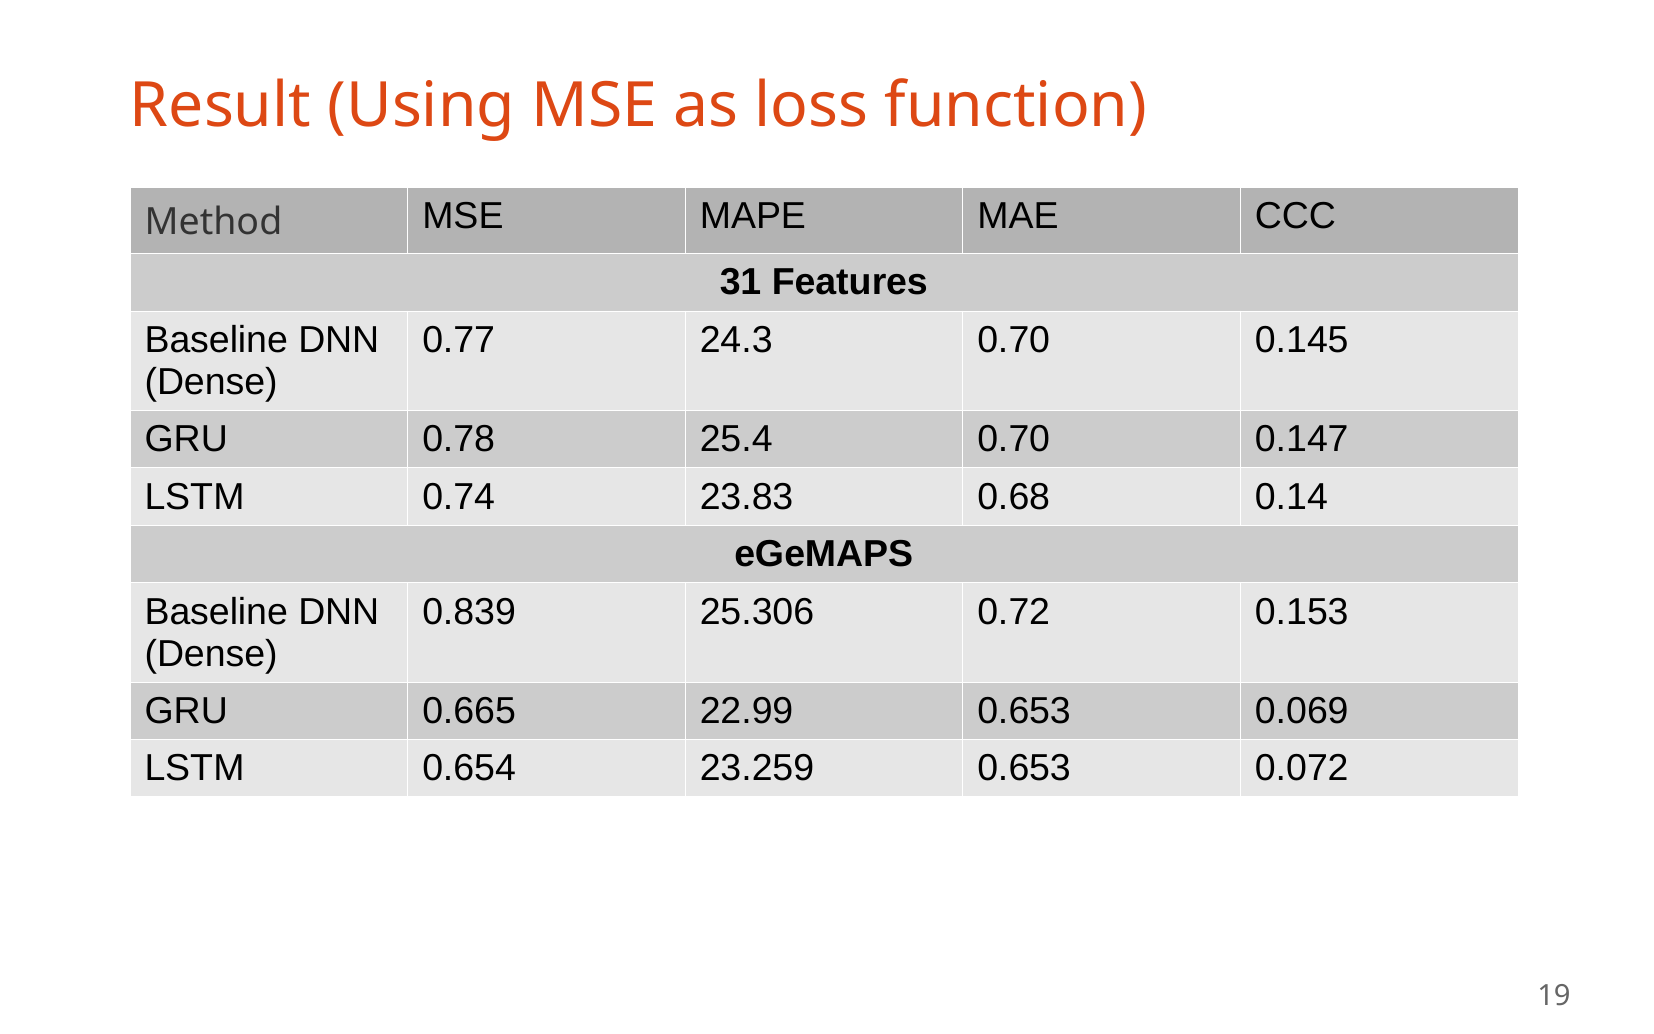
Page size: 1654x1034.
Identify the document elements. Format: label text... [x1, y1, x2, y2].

table_cell 23.83 [686, 468, 962, 525]
table_cell LSTM [131, 468, 407, 525]
table_cell GRU [131, 411, 407, 467]
table_cell 0.653 [963, 683, 1240, 739]
table_cell 23.259 [686, 740, 962, 796]
table_cell 0.069 [1241, 683, 1518, 739]
table_cell eGeMAPS [131, 526, 1518, 582]
table_cell 31 Features [131, 254, 1518, 311]
table_cell 0.70 [963, 312, 1240, 410]
table_cell 0.145 [1241, 312, 1518, 410]
table_header MAE [963, 188, 1240, 253]
table_cell 0.153 [1241, 583, 1518, 682]
table_header CCC [1241, 188, 1518, 253]
table_header Method [131, 188, 407, 253]
table_cell 0.14 [1241, 468, 1518, 525]
table_cell 0.78 [408, 411, 685, 467]
table_cell 0.654 [408, 740, 685, 796]
table_cell 0.72 [963, 583, 1240, 682]
table_cell 25.306 [686, 583, 962, 682]
table_cell 0.072 [1241, 740, 1518, 796]
table_cell 0.653 [963, 740, 1240, 796]
table_cell 25.4 [686, 411, 962, 467]
table_cell 0.147 [1241, 411, 1518, 467]
table_cell Baseline DNN (Dense) [131, 583, 407, 682]
table_cell 24.3 [686, 312, 962, 410]
table_header MSE [408, 188, 685, 253]
table_cell Baseline DNN (Dense) [131, 312, 407, 410]
title Result (Using MSE as loss function) [129, 49, 1518, 155]
table_header MAPE [686, 188, 962, 253]
table_cell 0.68 [963, 468, 1240, 525]
table_cell LSTM [131, 740, 407, 796]
table_cell 0.665 [408, 683, 685, 739]
table_cell 0.77 [408, 312, 685, 410]
table_cell GRU [131, 683, 407, 739]
table_cell 0.74 [408, 468, 685, 525]
table_cell 22.99 [686, 683, 962, 739]
table_cell 0.70 [963, 411, 1240, 467]
table_cell 0.839 [408, 583, 685, 682]
